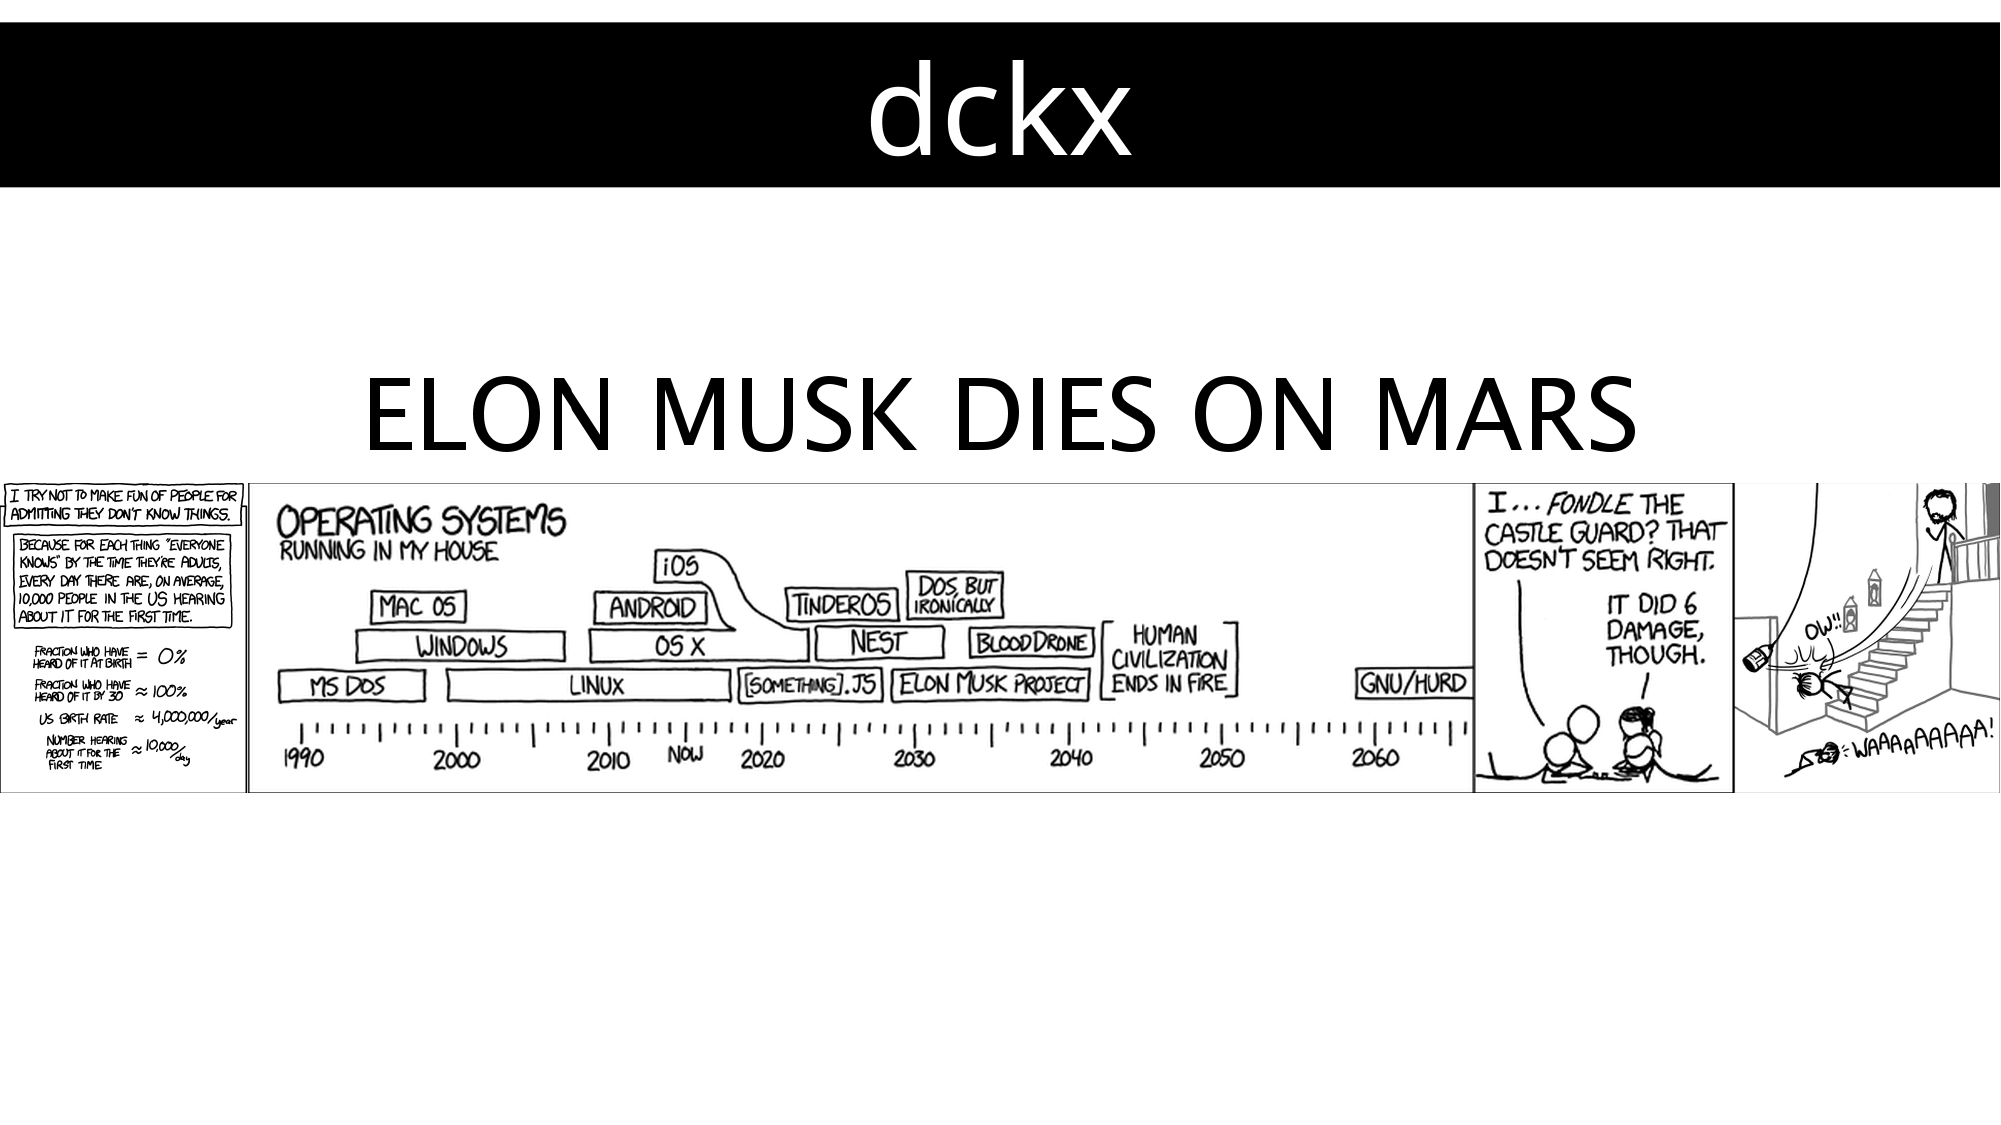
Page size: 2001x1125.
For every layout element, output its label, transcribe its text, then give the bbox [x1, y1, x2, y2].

text_box dckx [0, 22, 2000, 188]
picture [0, 332, 2000, 793]
